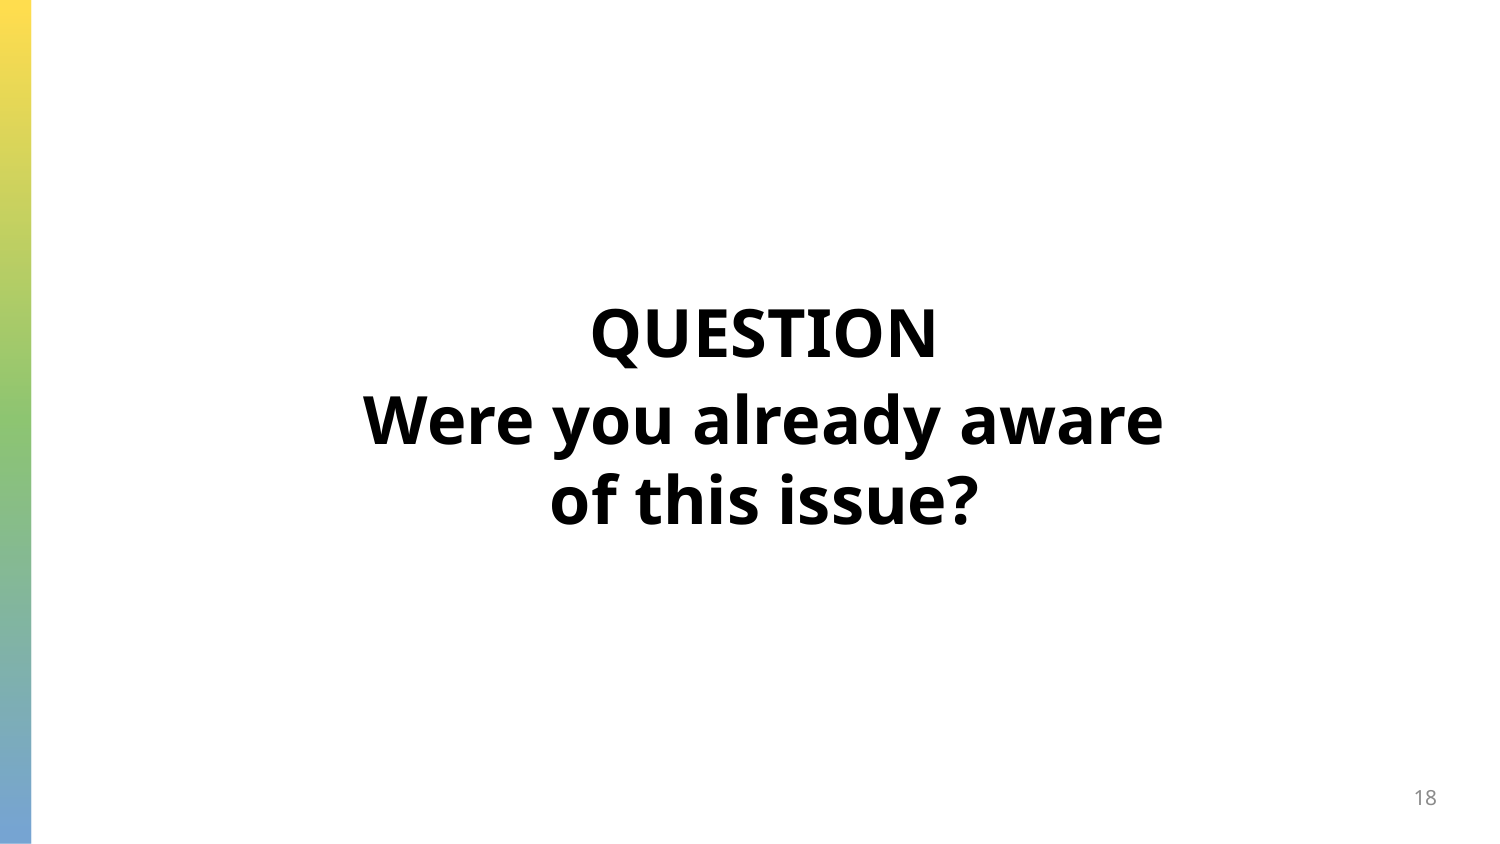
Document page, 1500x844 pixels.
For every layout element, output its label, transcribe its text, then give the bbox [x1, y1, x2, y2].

picture [0, 0, 1500, 844]
list QUESTION Were you already aware of this issue? [88, 290, 1442, 554]
